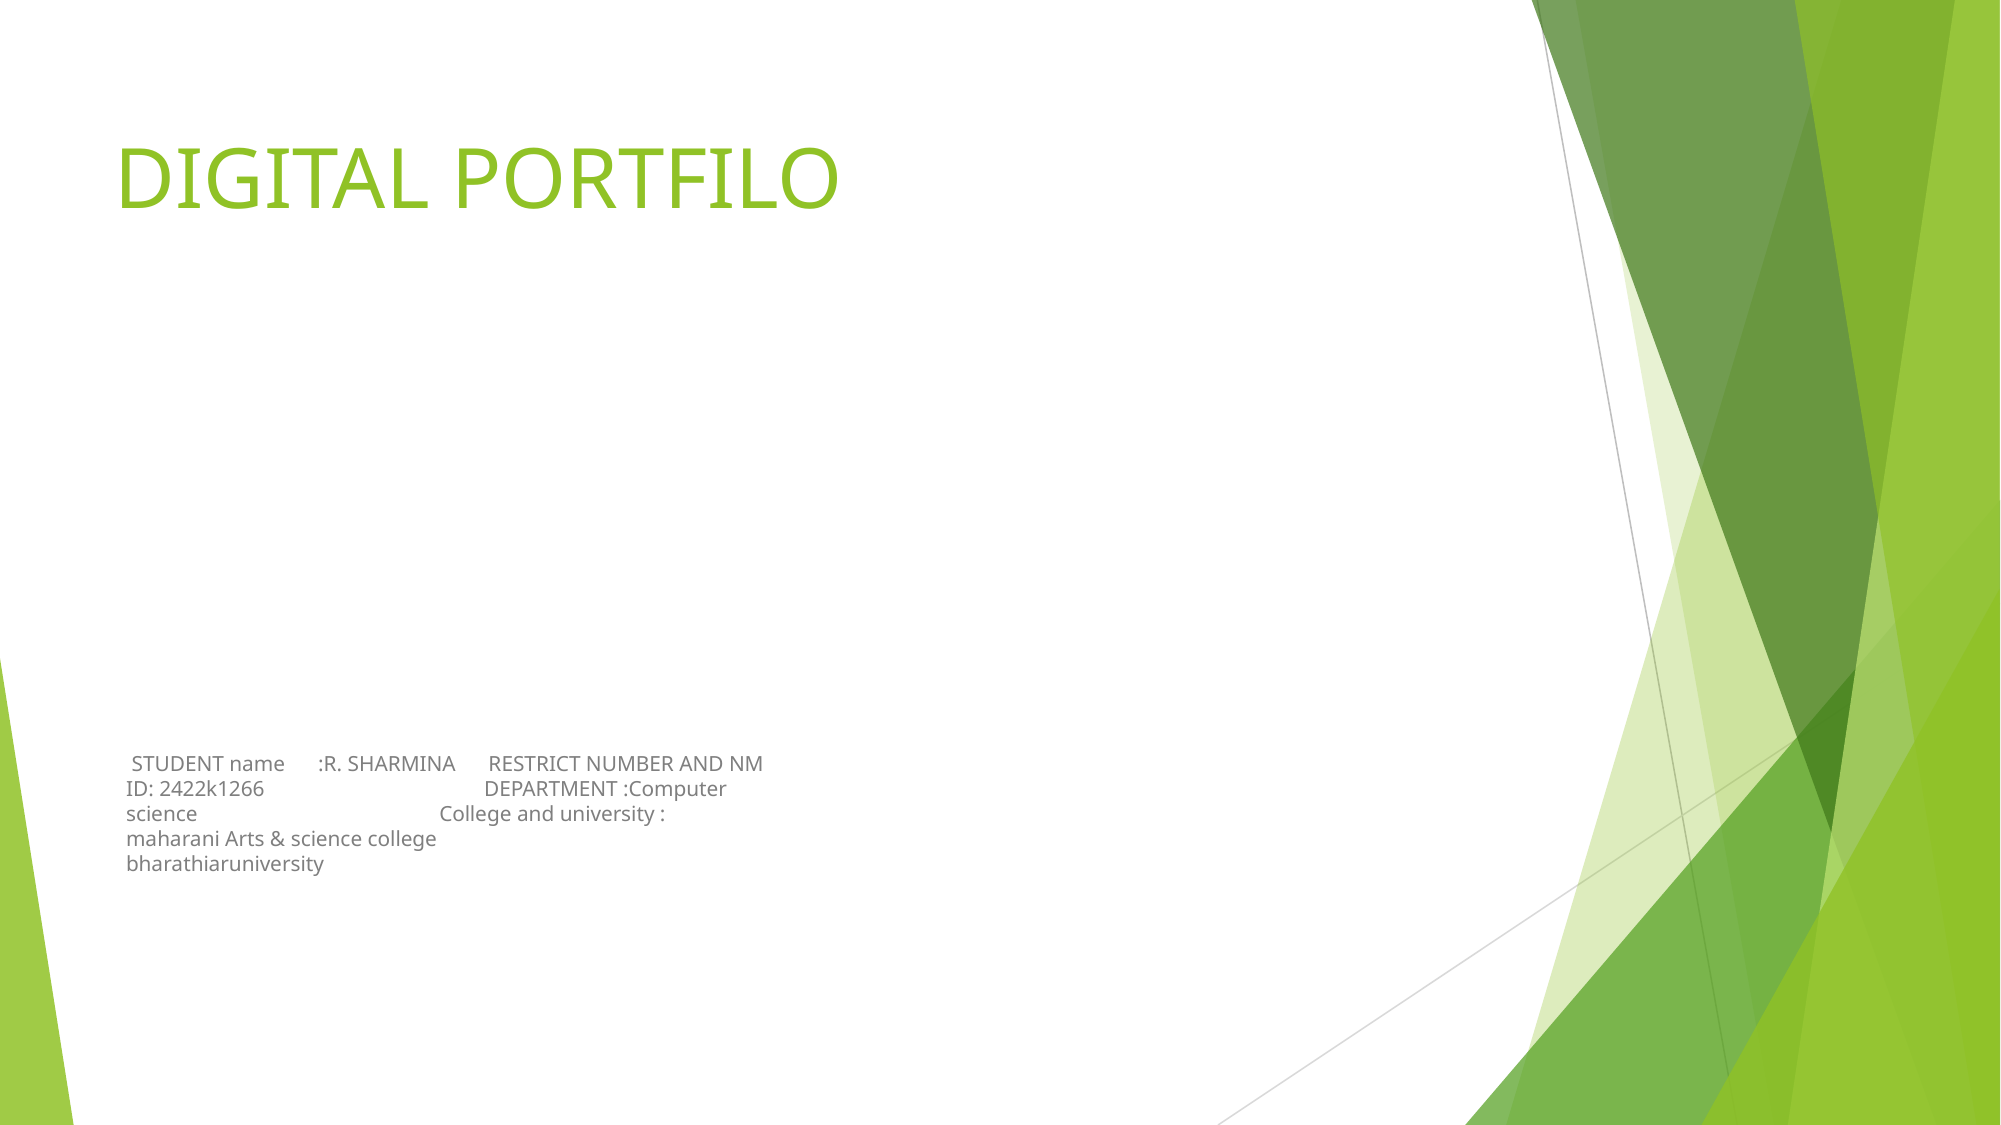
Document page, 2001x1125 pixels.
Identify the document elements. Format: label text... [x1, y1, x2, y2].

title DIGITAL PORTFILO [77, 128, 1489, 899]
list STUDENT name :R. SHARMINA RESTRICT NUMBER AND NM ID: 2422k1266 DEPARTMENT :Computer science College and university : maharani Arts & science college bharathiaruniversity [1131, 409, 1845, 873]
